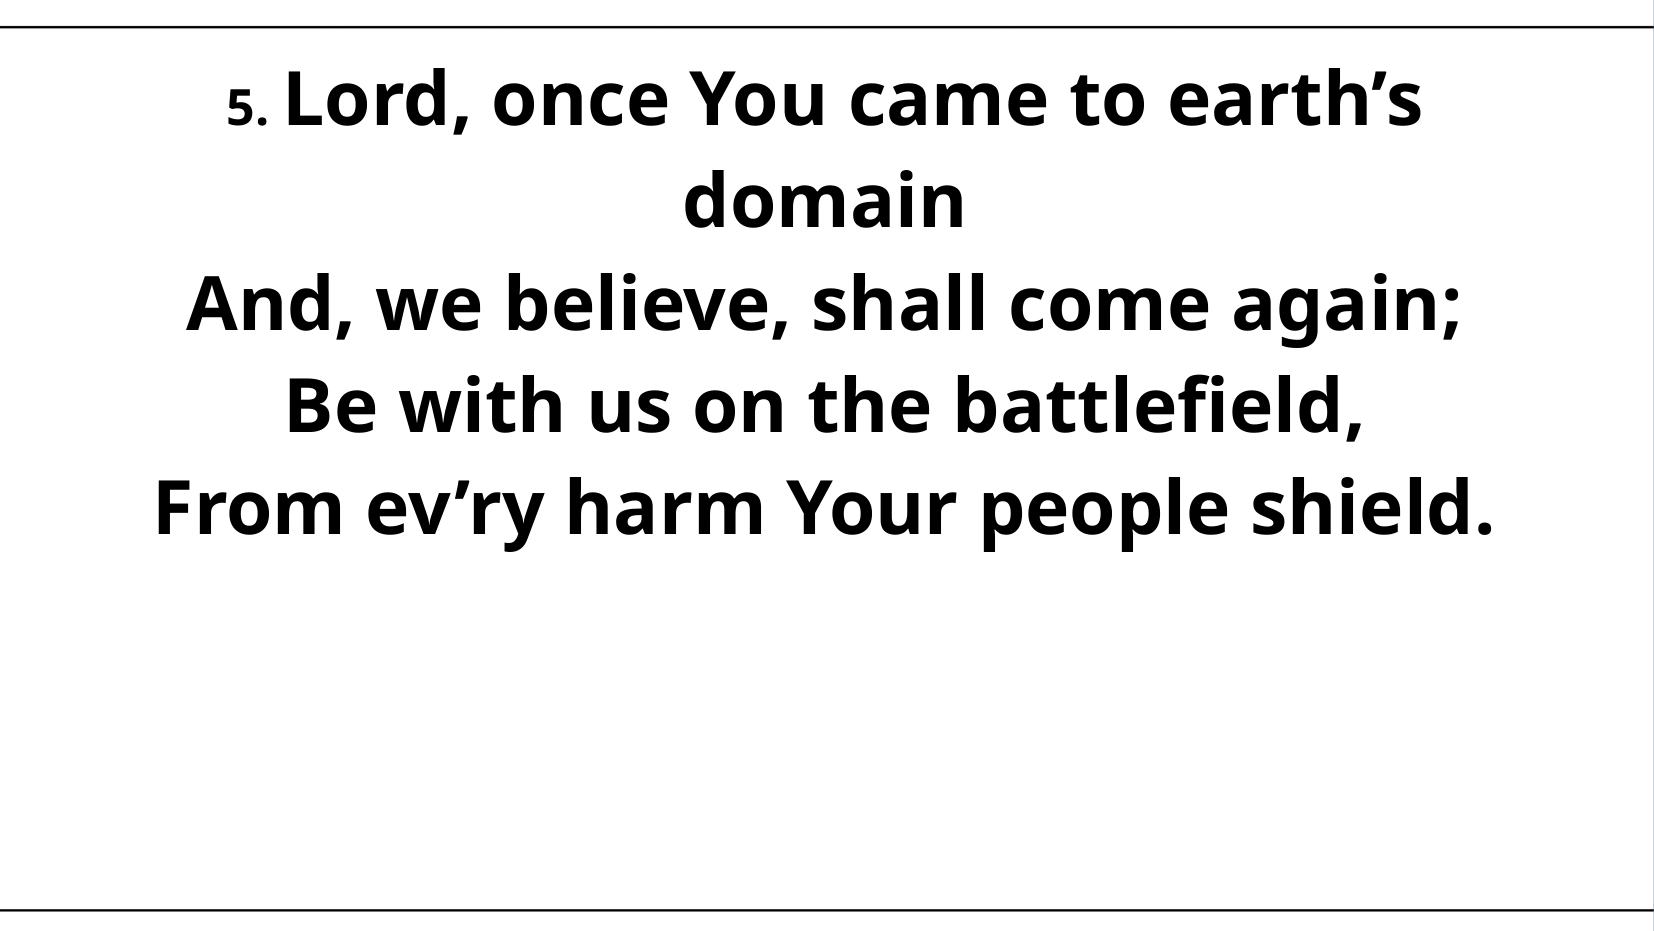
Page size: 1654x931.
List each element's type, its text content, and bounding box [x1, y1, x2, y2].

text_box 5. Lord, once You came to earth’s domain And, we believe, shall come again; Be with us on the battlefield, From ev’ry harm Your people shield. [75, 37, 1576, 469]
picture [0, 0, 1654, 931]
